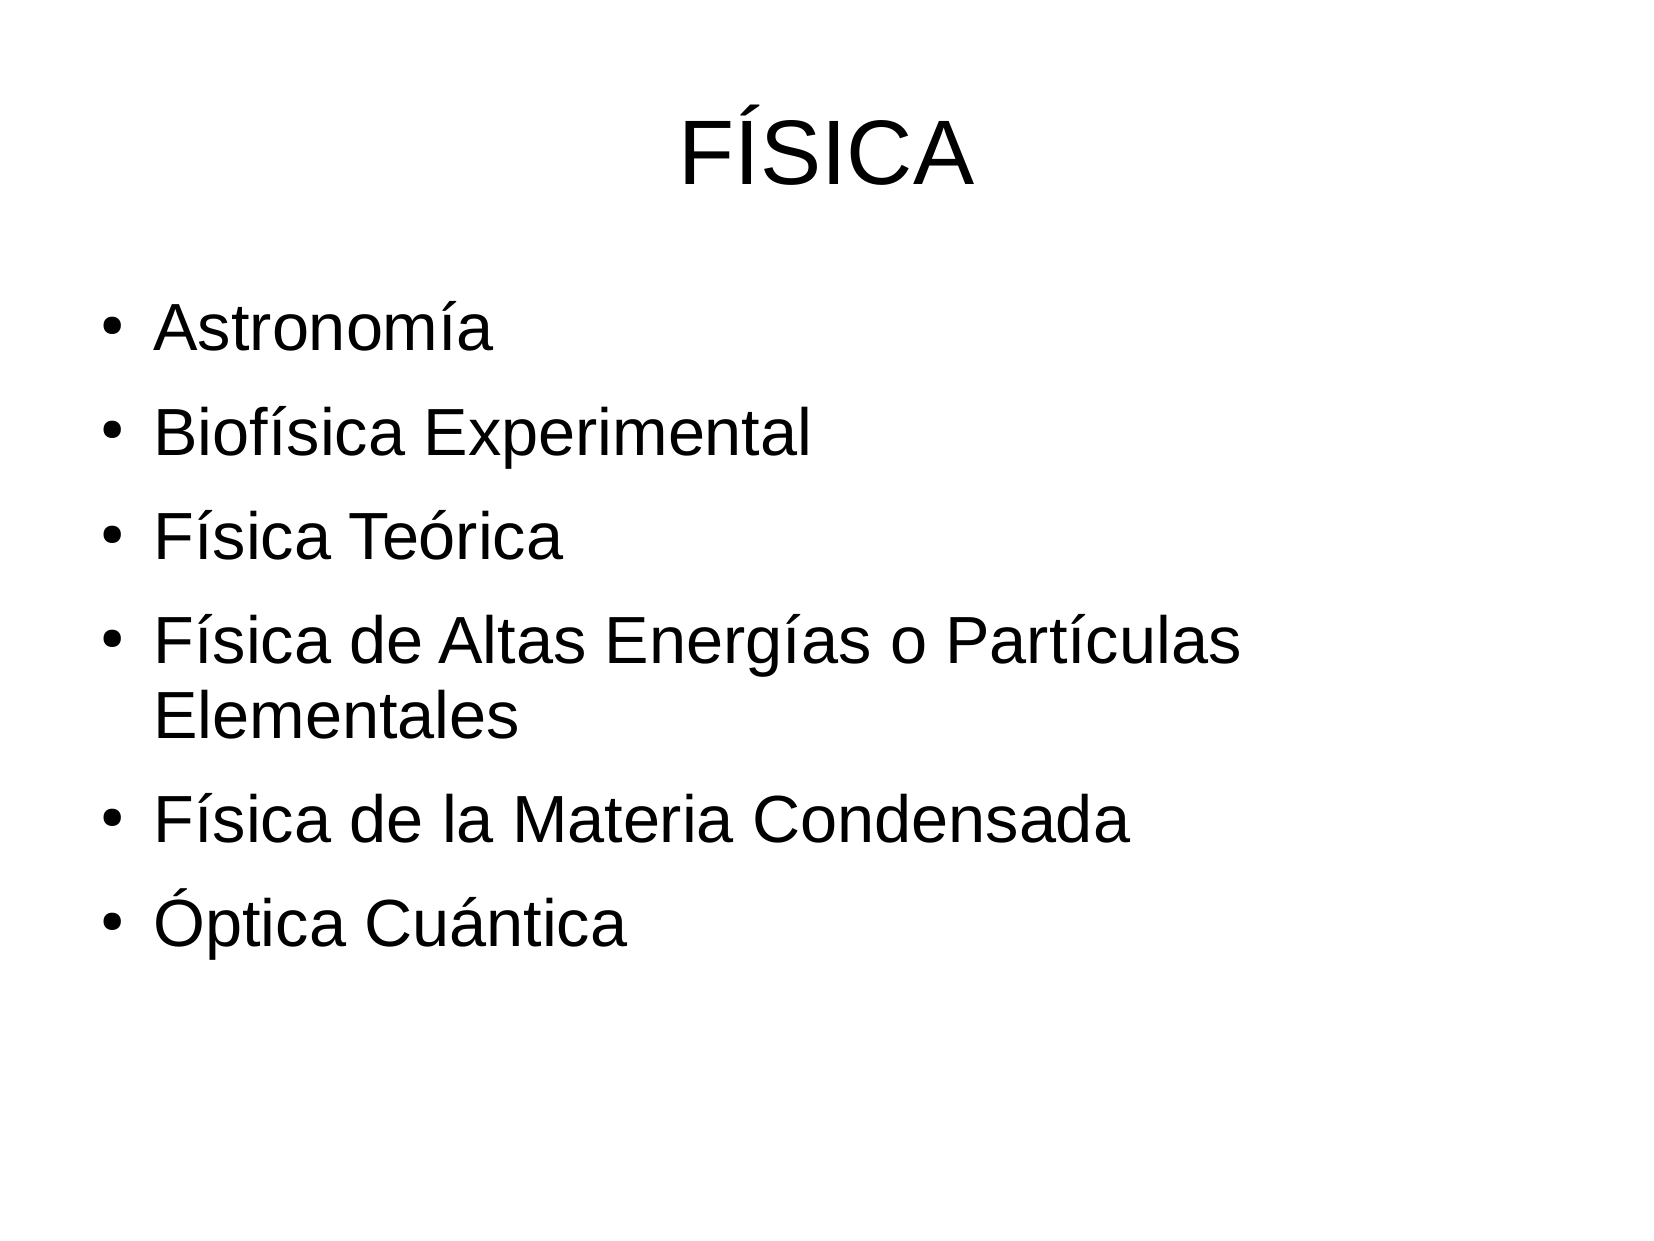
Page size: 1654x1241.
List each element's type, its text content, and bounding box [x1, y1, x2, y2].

list Astronomía Biofísica Experimental Física Teórica Física de Altas Energías o Partículas Elementales Física de la Materia Condensada Óptica Cuántica [82, 290, 1571, 1010]
title FÍSICA [82, 49, 1571, 257]
